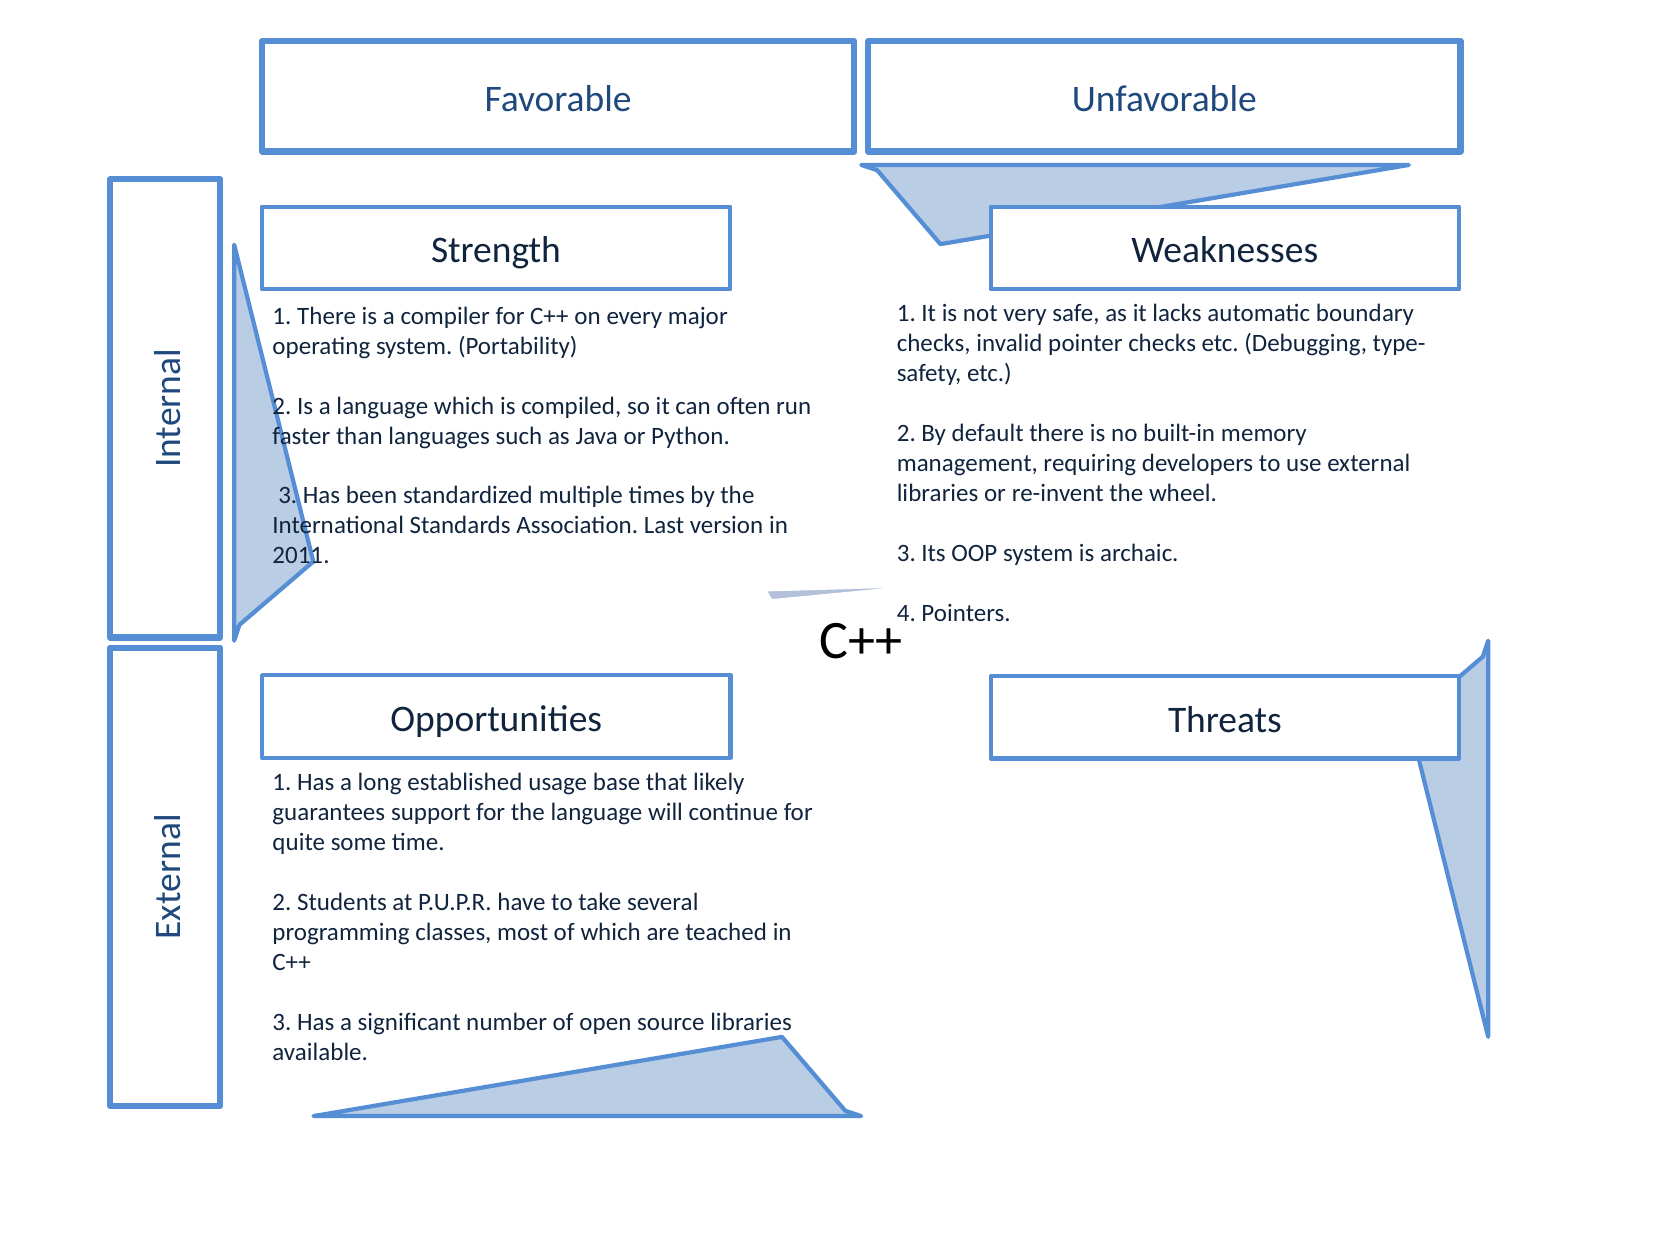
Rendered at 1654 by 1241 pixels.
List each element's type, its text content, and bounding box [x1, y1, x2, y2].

text_box Unfavorable [868, 41, 1461, 152]
text_box Opportunities [262, 675, 731, 758]
text_box [234, 244, 296, 641]
text_box Threats [990, 694, 1460, 759]
text_box [861, 164, 1409, 245]
text_box Internal [110, 179, 221, 638]
text_box 1. There is a compiler for C++ on every major operating system. (Portability) 2. Is a language which is compiled, so it can often run faster than languages such as Java or Python. 3. Has been standardized multiple times by the International Standards Association. Last version in 2011. [257, 291, 837, 577]
text_box Weaknesses [990, 206, 1460, 289]
text_box Favorable [261, 41, 855, 152]
text_box External [110, 647, 221, 1106]
text_box 1. Has a long established usage base that likely guarantees support for the language will continue for quite some time. 2. Students at P.U.P.R. have to take several programming classes, most of which are teached in C++ 3. Has a significant number of open source libraries available. [257, 758, 837, 1073]
text_box Strength [261, 206, 731, 290]
text_box 1. It is not very safe, as it lacks automatic boundary checks, invalid pointer checks etc. (Debugging, type-safety, etc.) 2. By default there is no built-in memory management, requiring developers to use external libraries or re-invent the wheel. 3. Its OOP system is archaic. 4. Pointers. [882, 289, 1461, 694]
text_box C++ [753, 586, 882, 603]
text_box [1418, 640, 1489, 1037]
text_box [313, 1073, 862, 1117]
